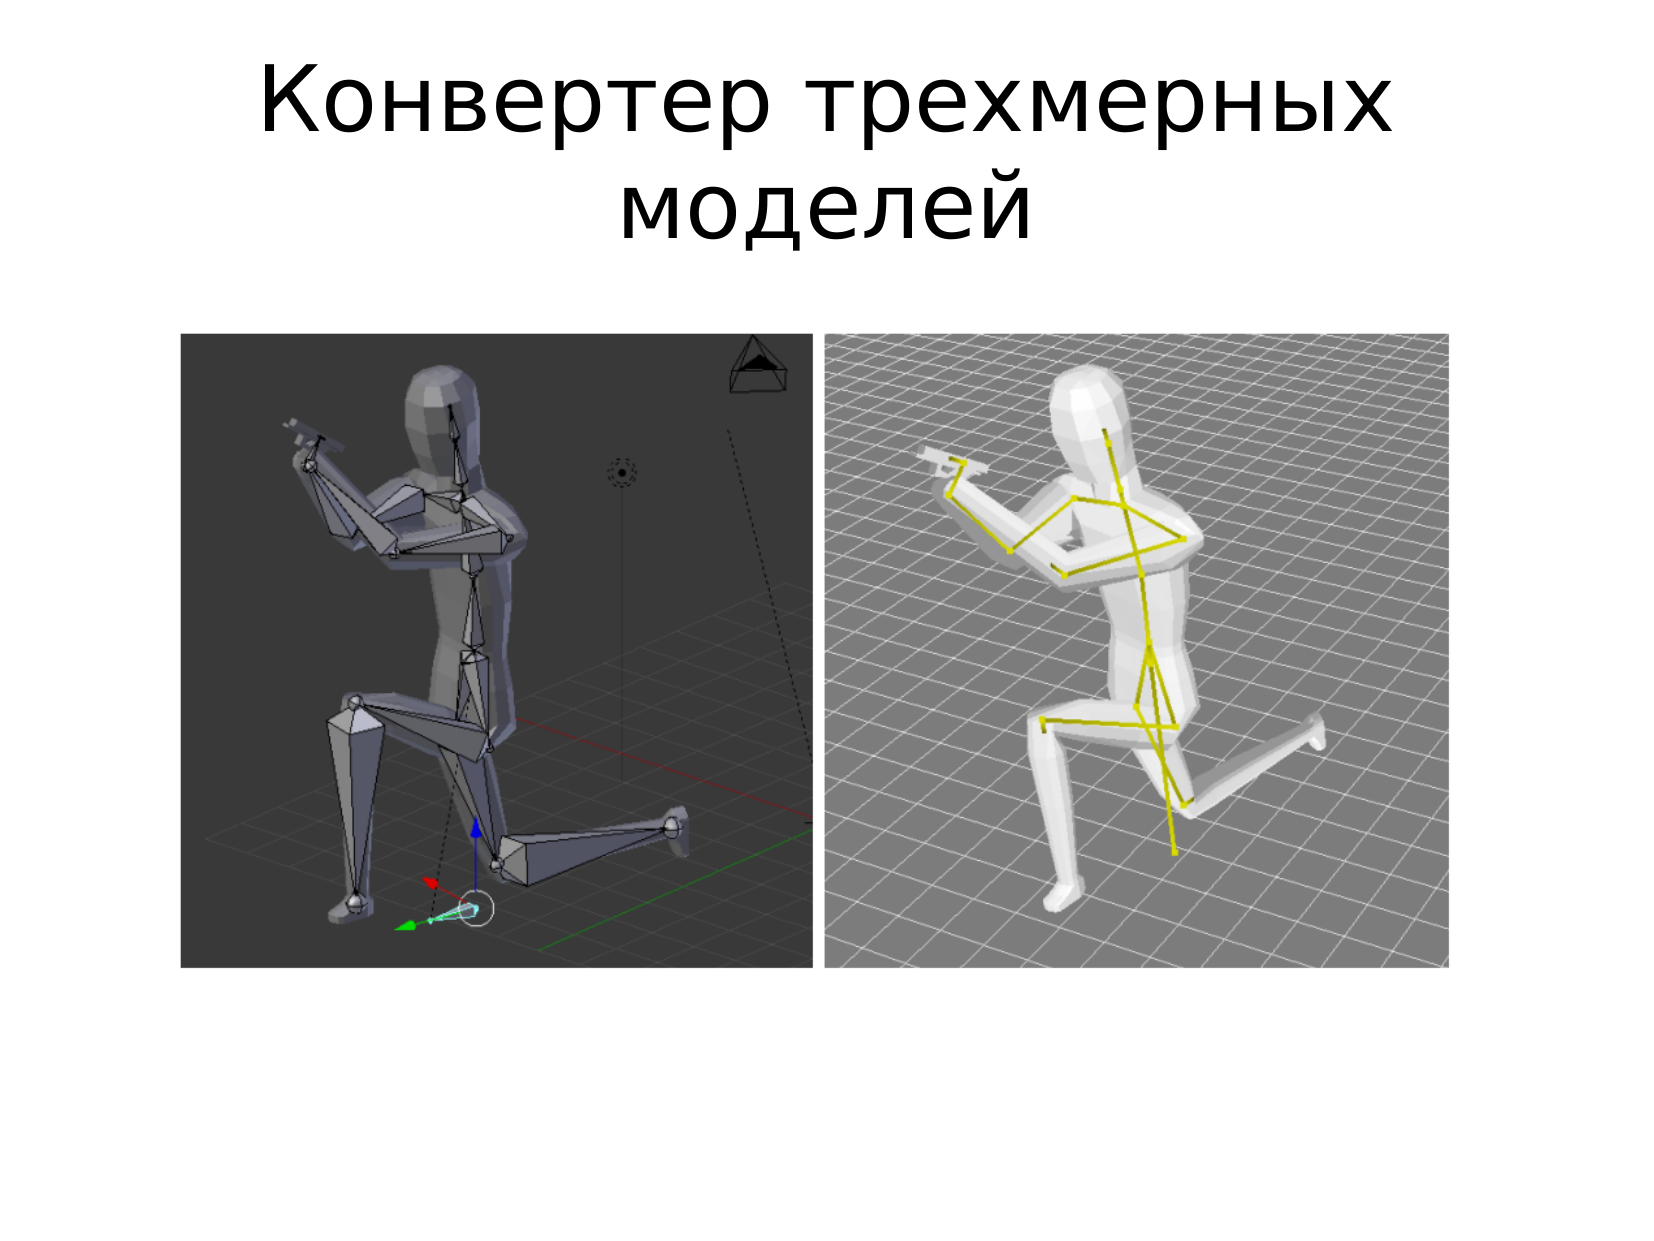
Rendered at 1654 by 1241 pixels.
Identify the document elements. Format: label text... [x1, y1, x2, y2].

title Конвертер трехмерных моделей [82, 45, 1571, 261]
picture [177, 330, 1453, 972]
